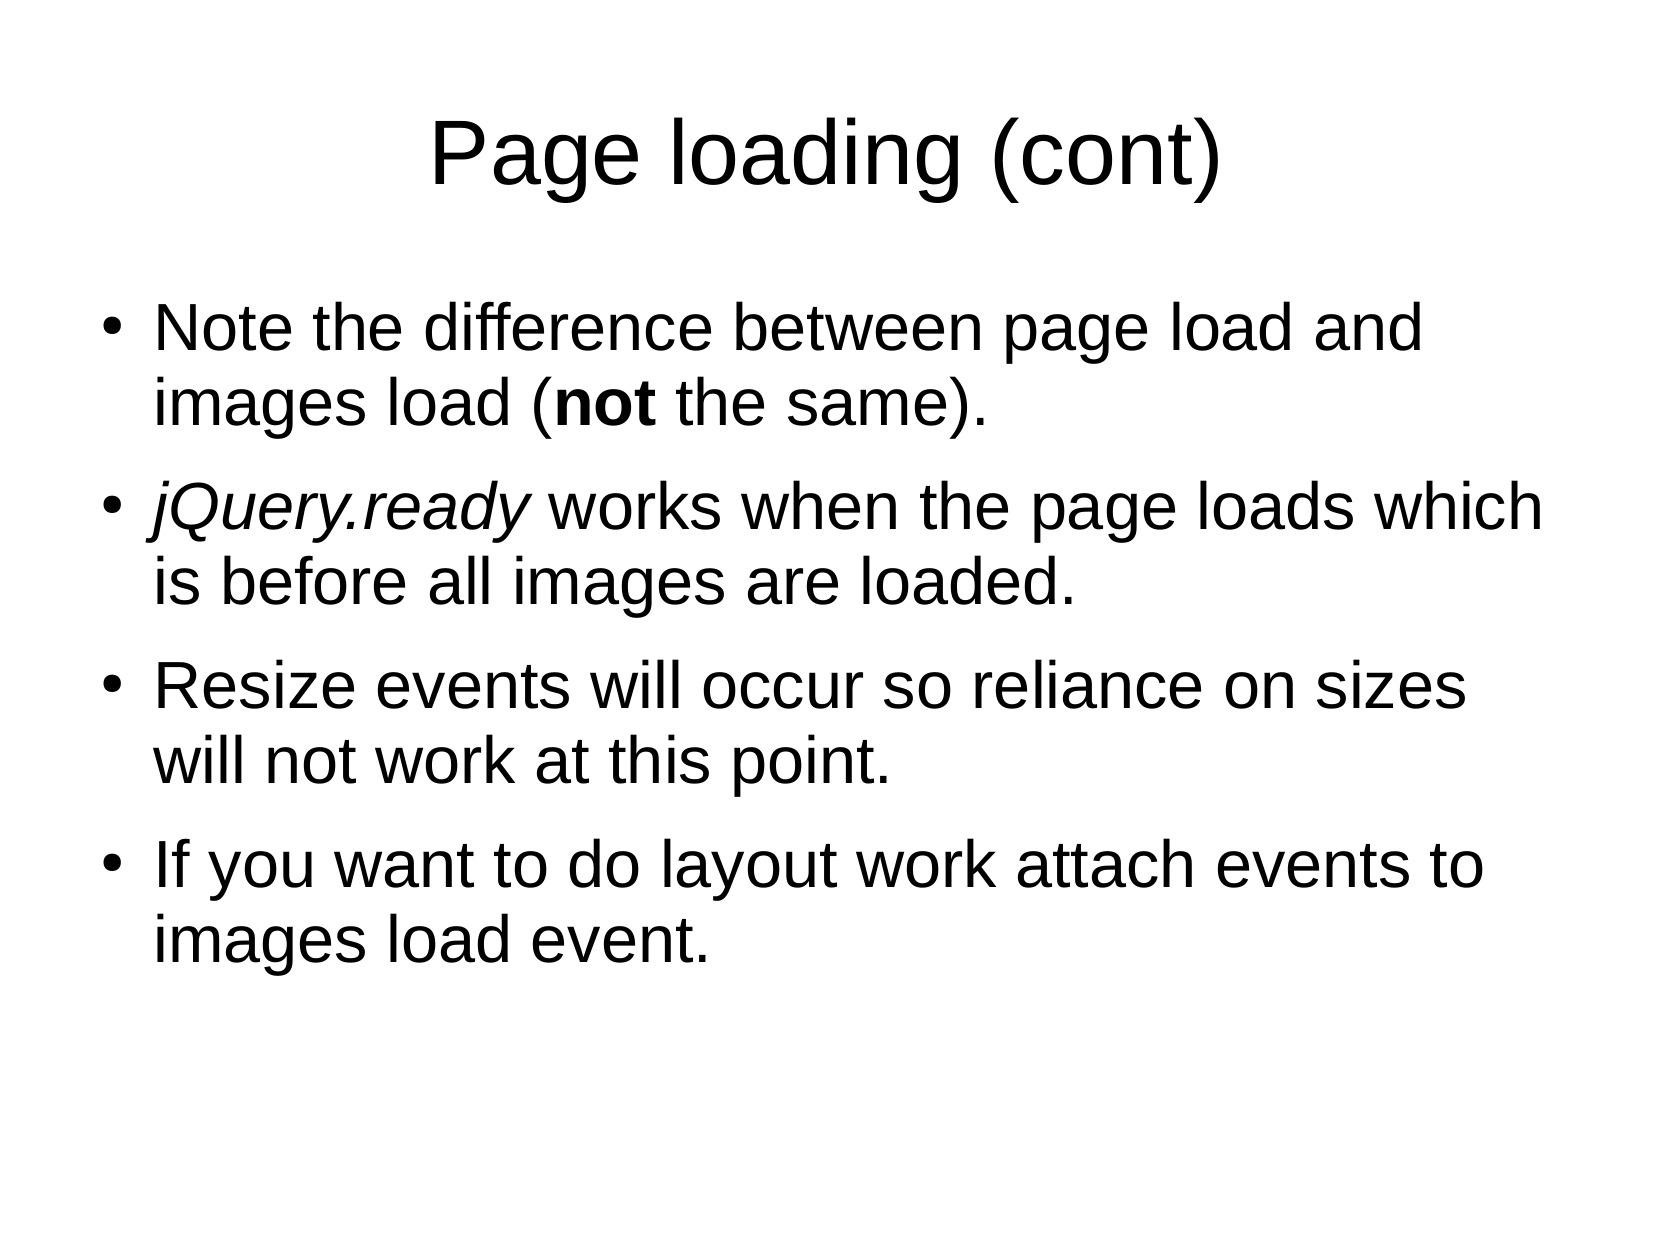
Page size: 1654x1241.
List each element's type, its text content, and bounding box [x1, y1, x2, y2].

title Page loading (cont) [82, 49, 1571, 257]
list Note the difference between page load and images load (not the same). jQuery.ready works when the page loads which is before all images are loaded. Resize events will occur so reliance on sizes will not work at this point. If you want to do layout work attach events to images load event. [82, 290, 1571, 1109]
